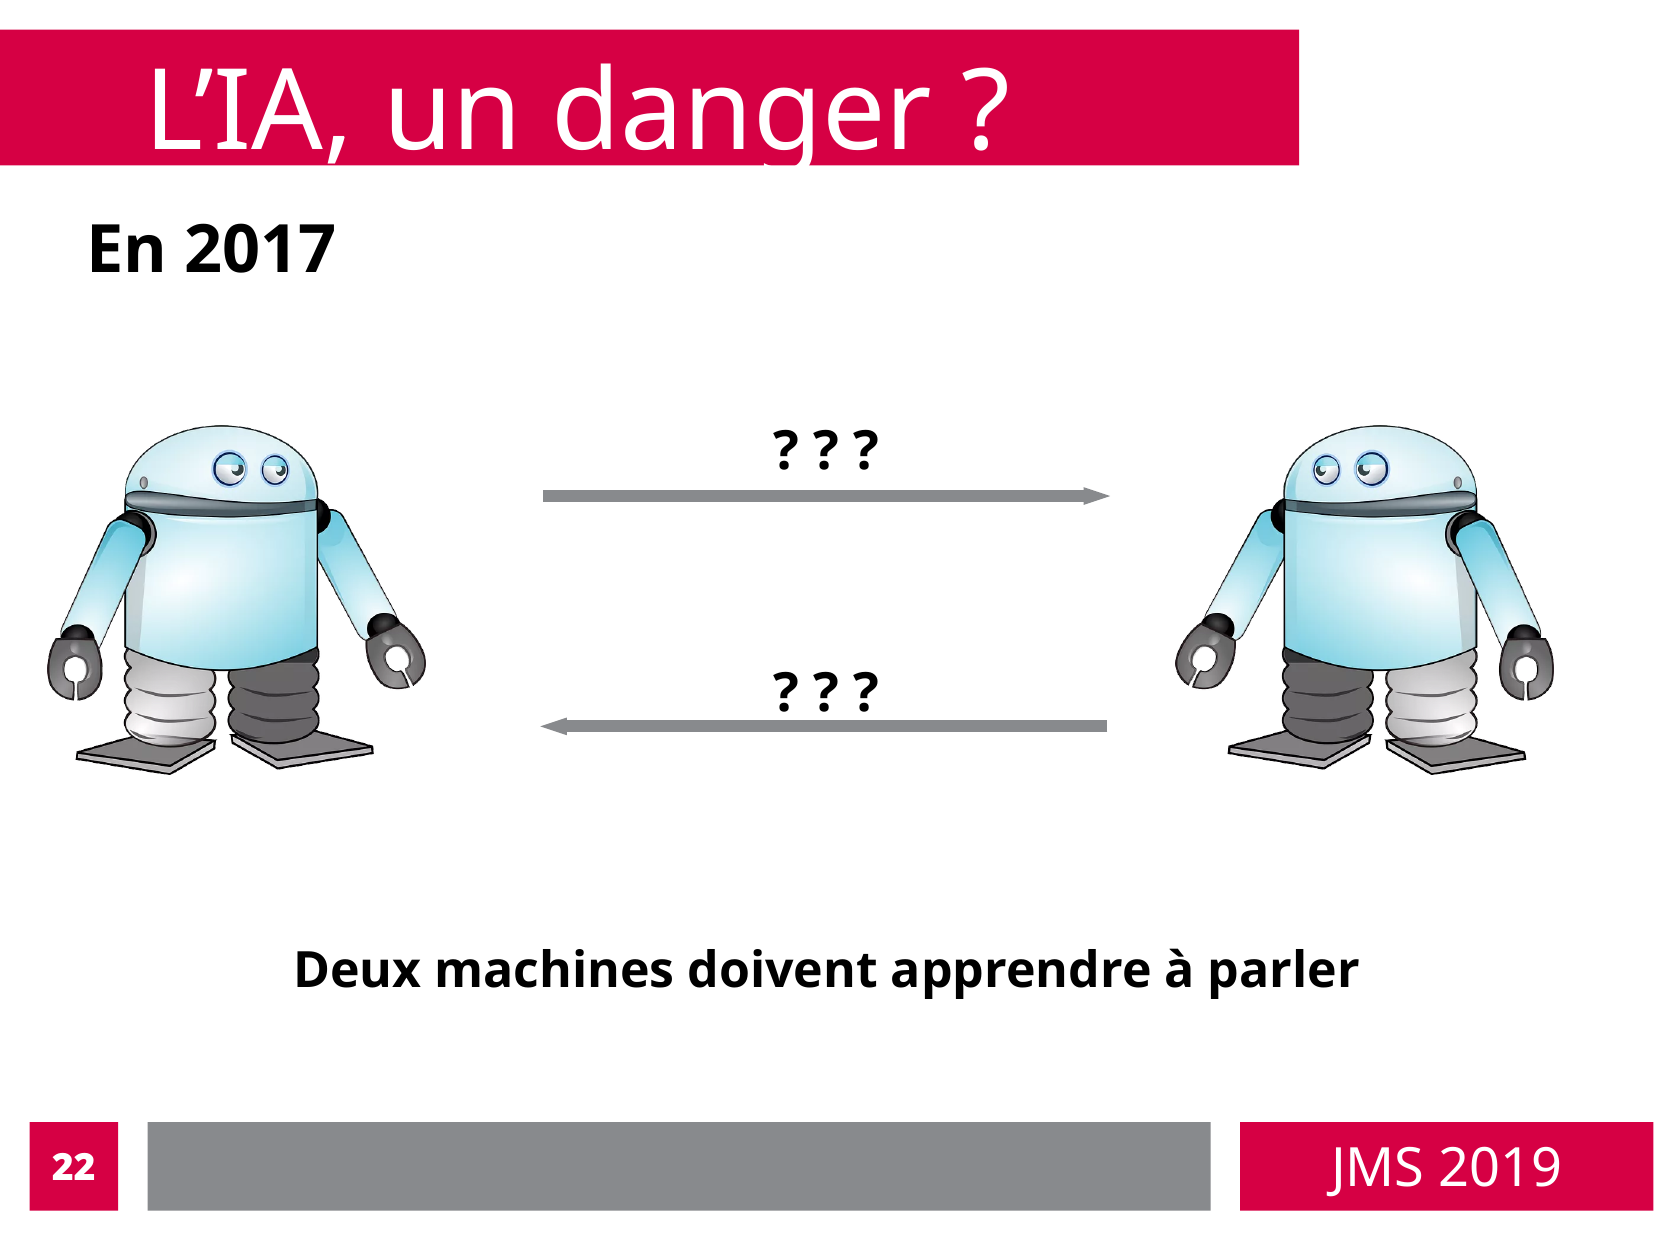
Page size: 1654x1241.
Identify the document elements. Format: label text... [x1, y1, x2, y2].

title L’IA, un danger ? [0, 29, 1229, 178]
picture [47, 448, 426, 775]
text_box Deux machines doivent apprendre à parler [106, 931, 1548, 1006]
picture [1175, 425, 1554, 775]
text_box En 2017 [0, 45, 482, 448]
text_box ? ? ? [566, 652, 1087, 730]
text_box ? ? ? [566, 409, 1087, 488]
